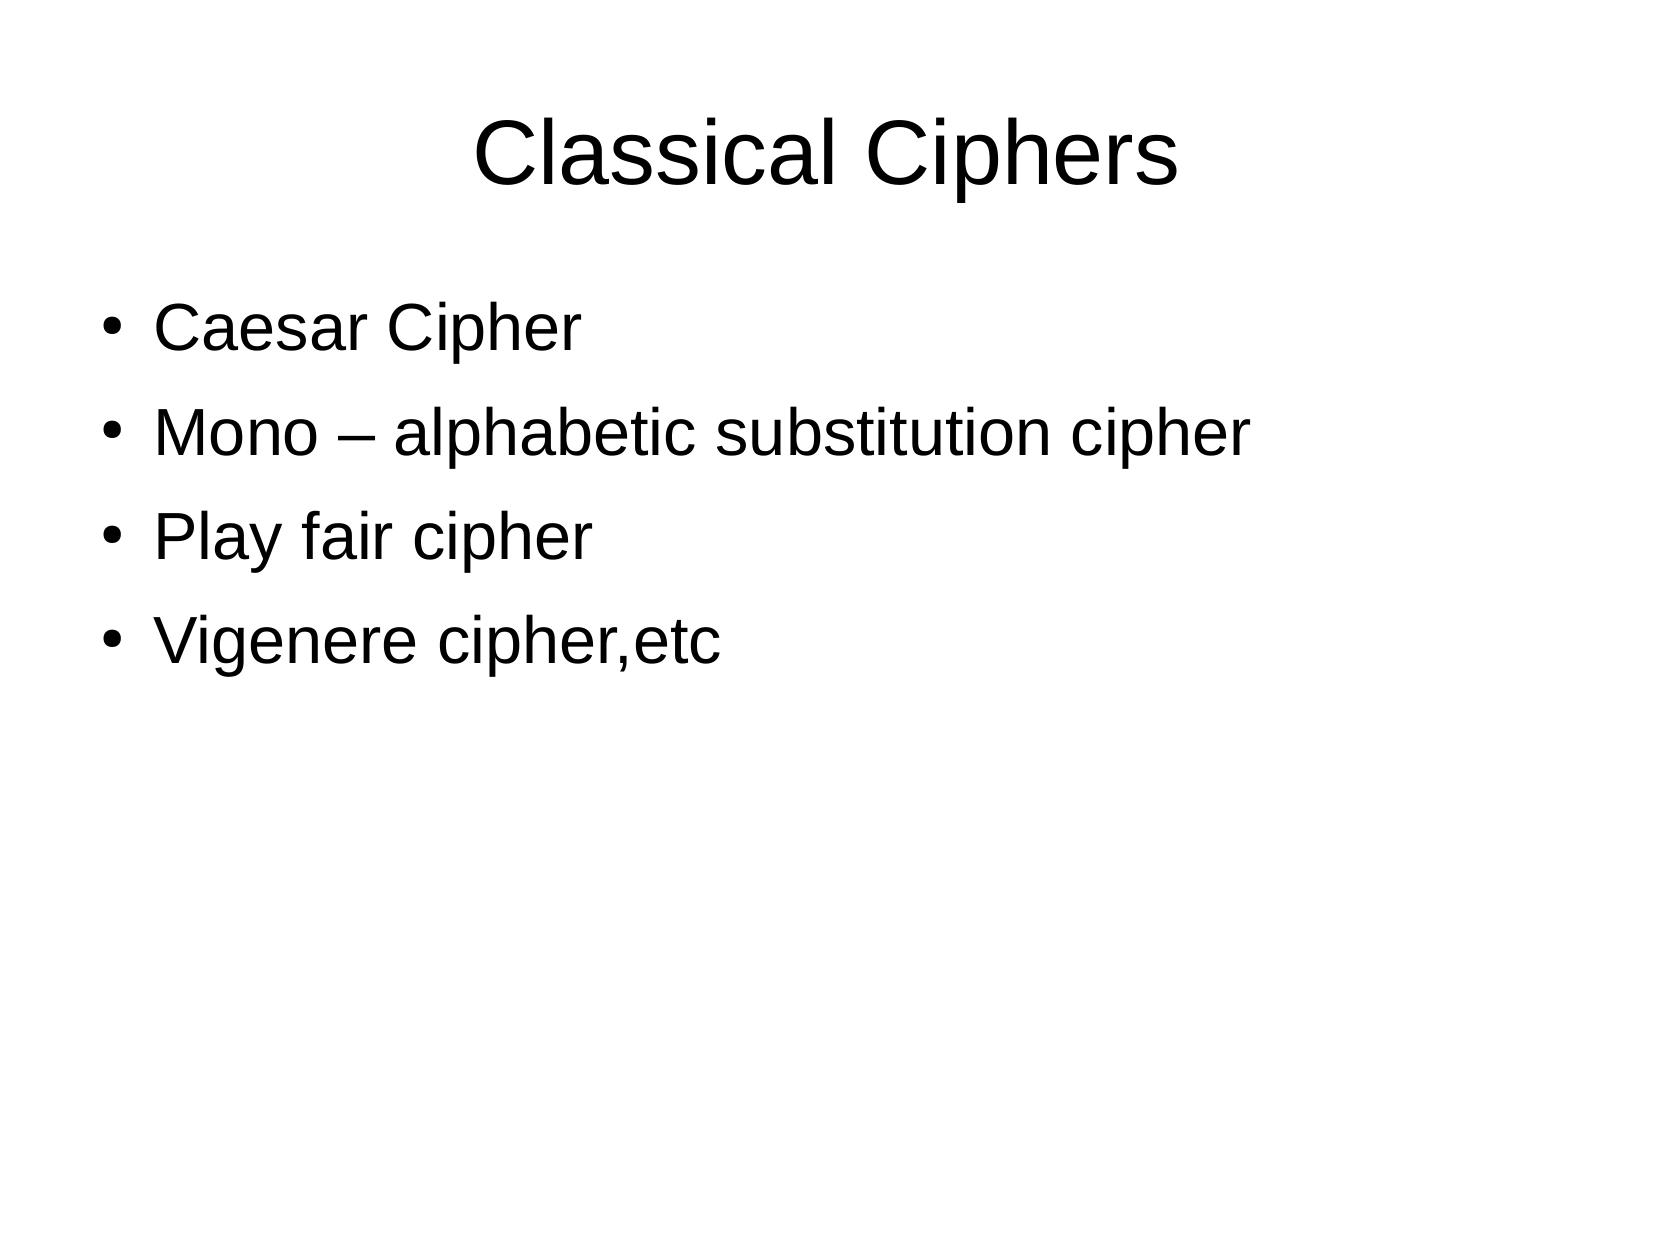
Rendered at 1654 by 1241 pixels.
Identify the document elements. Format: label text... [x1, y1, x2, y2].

title Classical Ciphers [82, 49, 1571, 257]
list Caesar Cipher Mono – alphabetic substitution cipher Play fair cipher Vigenere cipher,etc [82, 290, 1571, 1109]
